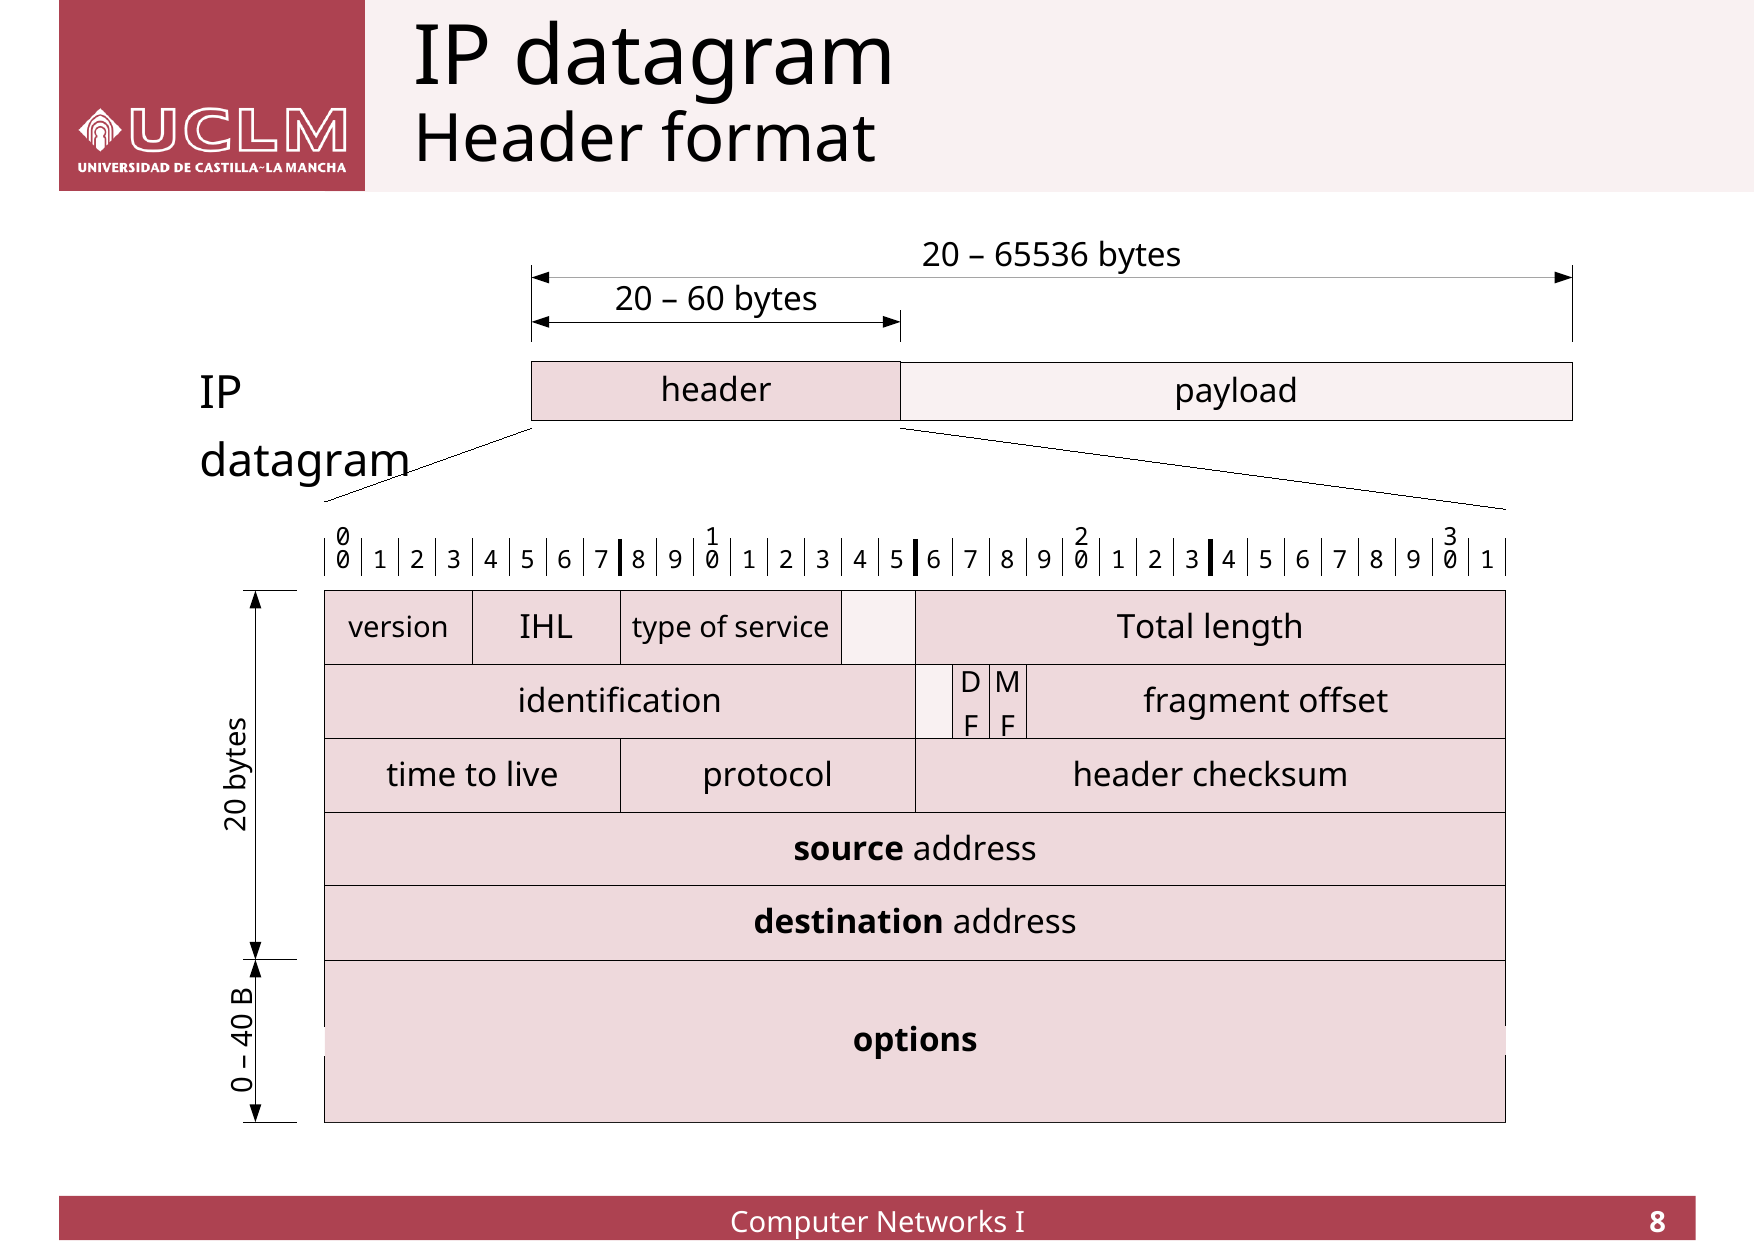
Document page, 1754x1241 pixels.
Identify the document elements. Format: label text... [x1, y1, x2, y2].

text_box IP datagram [199, 354, 458, 429]
text_box 6 [1295, 539, 1311, 577]
text_box 5 [889, 539, 905, 577]
text_box identification [324, 664, 915, 738]
text_box 2 [778, 539, 794, 577]
text_box 1 [741, 539, 757, 577]
text_box 4 [852, 539, 868, 577]
text_box type of service [621, 590, 841, 664]
text_box 1 [372, 539, 388, 577]
text_box D F [952, 664, 989, 738]
text_box 1 [1110, 539, 1126, 577]
text_box IHL [472, 590, 621, 664]
text_box 8 [1000, 539, 1016, 577]
text_box 6 [926, 539, 942, 577]
text_box 3 [1184, 539, 1200, 577]
text_box source address [324, 812, 1506, 885]
text_box 5 [520, 539, 536, 577]
text_box version [324, 590, 472, 664]
text_box options [324, 961, 1506, 1123]
text_box 7 [963, 539, 979, 577]
text_box M F [989, 664, 1026, 738]
text_box 5 [1258, 539, 1274, 577]
text_box payload [900, 362, 1573, 421]
text_box 9 [667, 539, 683, 577]
text_box 2 [1147, 539, 1163, 577]
text_box 0 [1073, 553, 1089, 577]
text_box 0 [704, 553, 720, 577]
text_box [841, 590, 952, 738]
text_box header checksum [915, 738, 1506, 812]
text_box fragment offset [1026, 664, 1506, 739]
text_box 2 [1073, 515, 1089, 553]
text_box 6 [557, 539, 573, 577]
picture [59, 0, 365, 191]
text_box 7 [594, 539, 610, 577]
text_box 4 [1221, 539, 1237, 577]
text_box header [531, 361, 901, 421]
text_box 9 [1406, 539, 1422, 577]
text_box 8 [1369, 539, 1385, 577]
text_box 0 [335, 553, 351, 577]
text_box 3 [446, 539, 462, 577]
text_box 4 [483, 539, 499, 577]
text_box 7 [1332, 539, 1348, 577]
text_box 0 [335, 515, 351, 553]
text_box 3 [1442, 515, 1459, 553]
text_box 3 [815, 539, 831, 577]
text_box 1 [1479, 539, 1495, 577]
text_box destination address [324, 885, 1506, 961]
text_box 1 [704, 515, 720, 553]
text_box Total length [916, 590, 1506, 664]
text_box 8 [630, 539, 647, 577]
text_box 2 [409, 539, 425, 577]
text_box time to live [324, 738, 620, 812]
text_box 0 [1442, 553, 1459, 577]
text_box 9 [1036, 539, 1053, 577]
text_box protocol [620, 738, 915, 812]
title IP datagram Header format [413, 0, 1667, 198]
